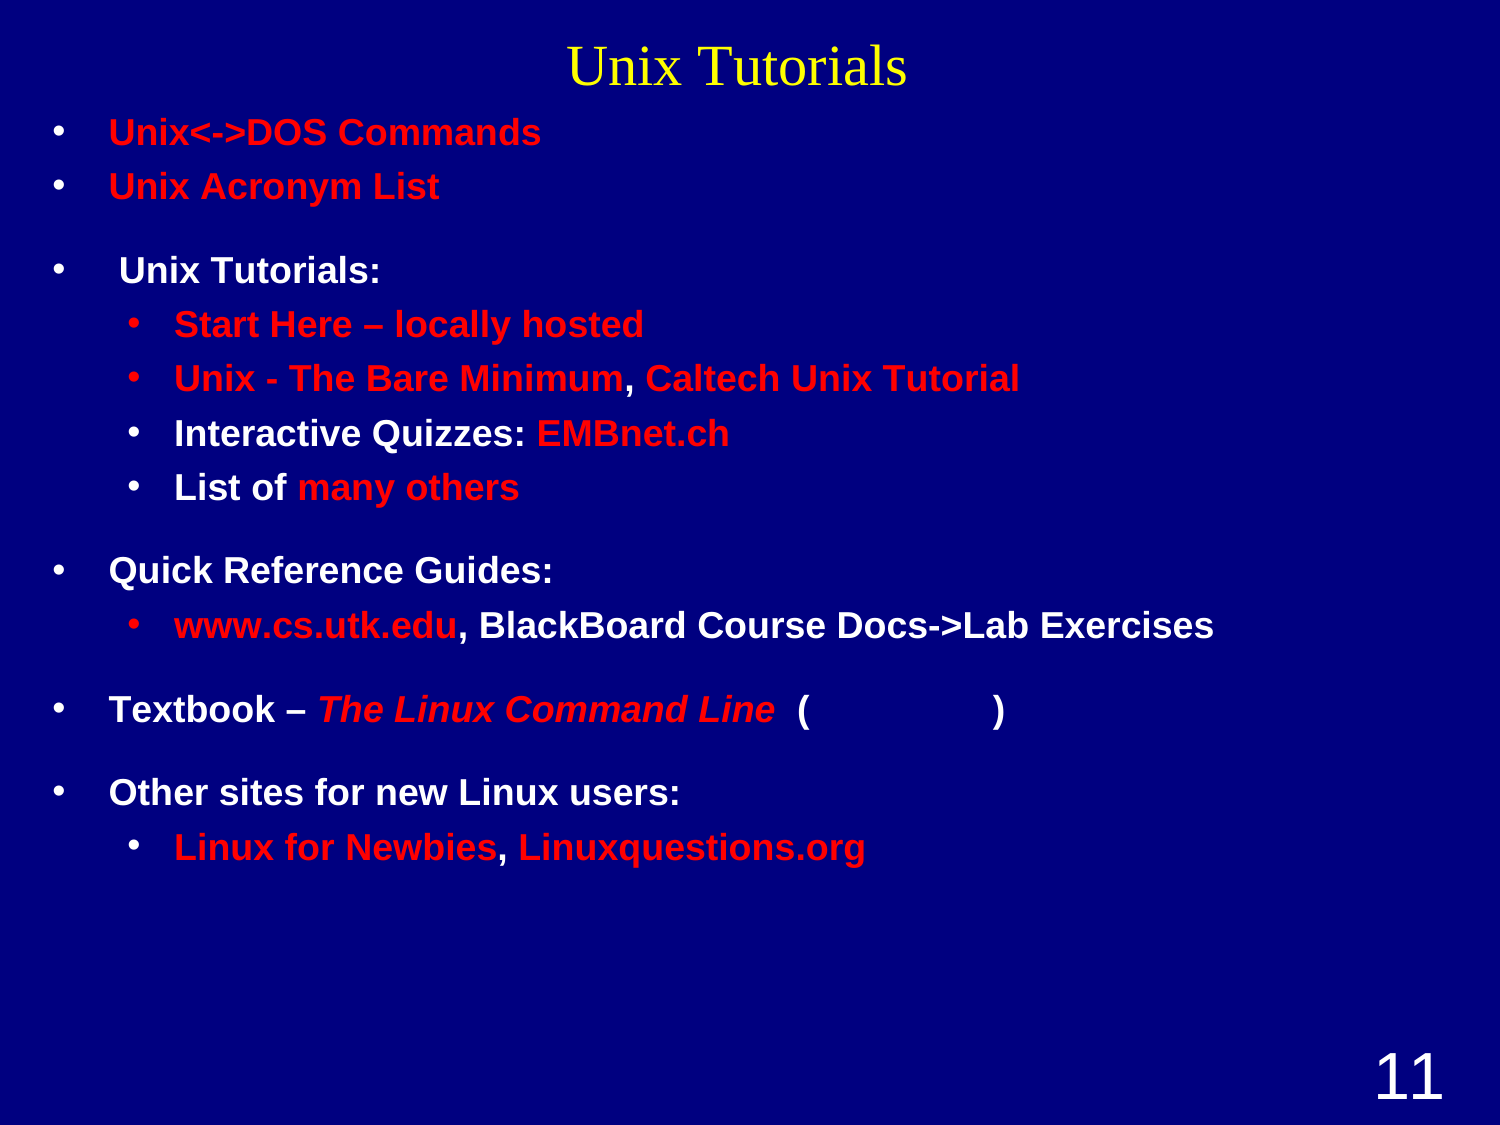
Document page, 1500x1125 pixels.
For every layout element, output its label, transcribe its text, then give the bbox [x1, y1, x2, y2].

title Unix Tutorials [99, 19, 1375, 99]
list Unix<->DOS Commands Unix Acronym List Unix Tutorials: Start Here – locally hosted Unix - The Bare Minimum, Caltech Unix Tutorial Interactive Quizzes: EMBnet.ch List of many others Quick Reference Guides: www.cs.utk.edu, BlackBoard Course Docs->Lab Exercises Textbook – The Linux Command Line (local copy) Other sites for new Linux users: Linux for Newbies, Linuxquestions.org [37, 99, 1476, 976]
